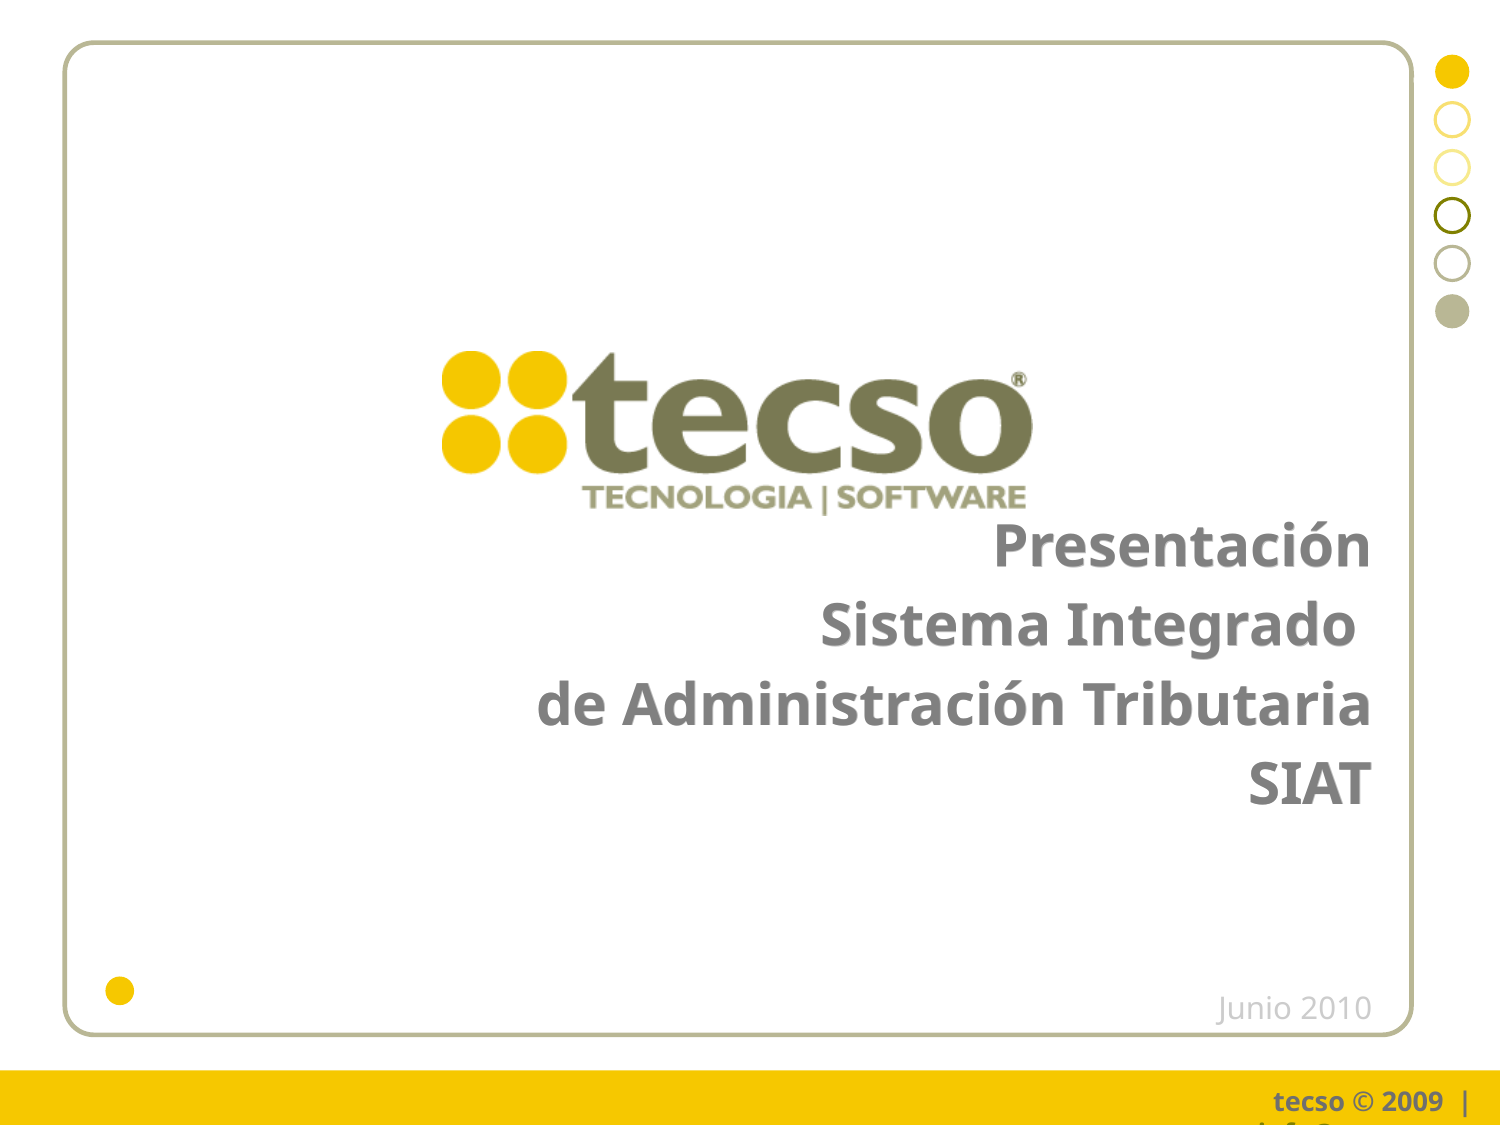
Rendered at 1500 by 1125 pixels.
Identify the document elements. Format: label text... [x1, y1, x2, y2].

picture [442, 351, 1033, 516]
title Presentación Sistema Integrado de Administración Tributaria SIAT Junio 2010 [112, 534, 1388, 998]
